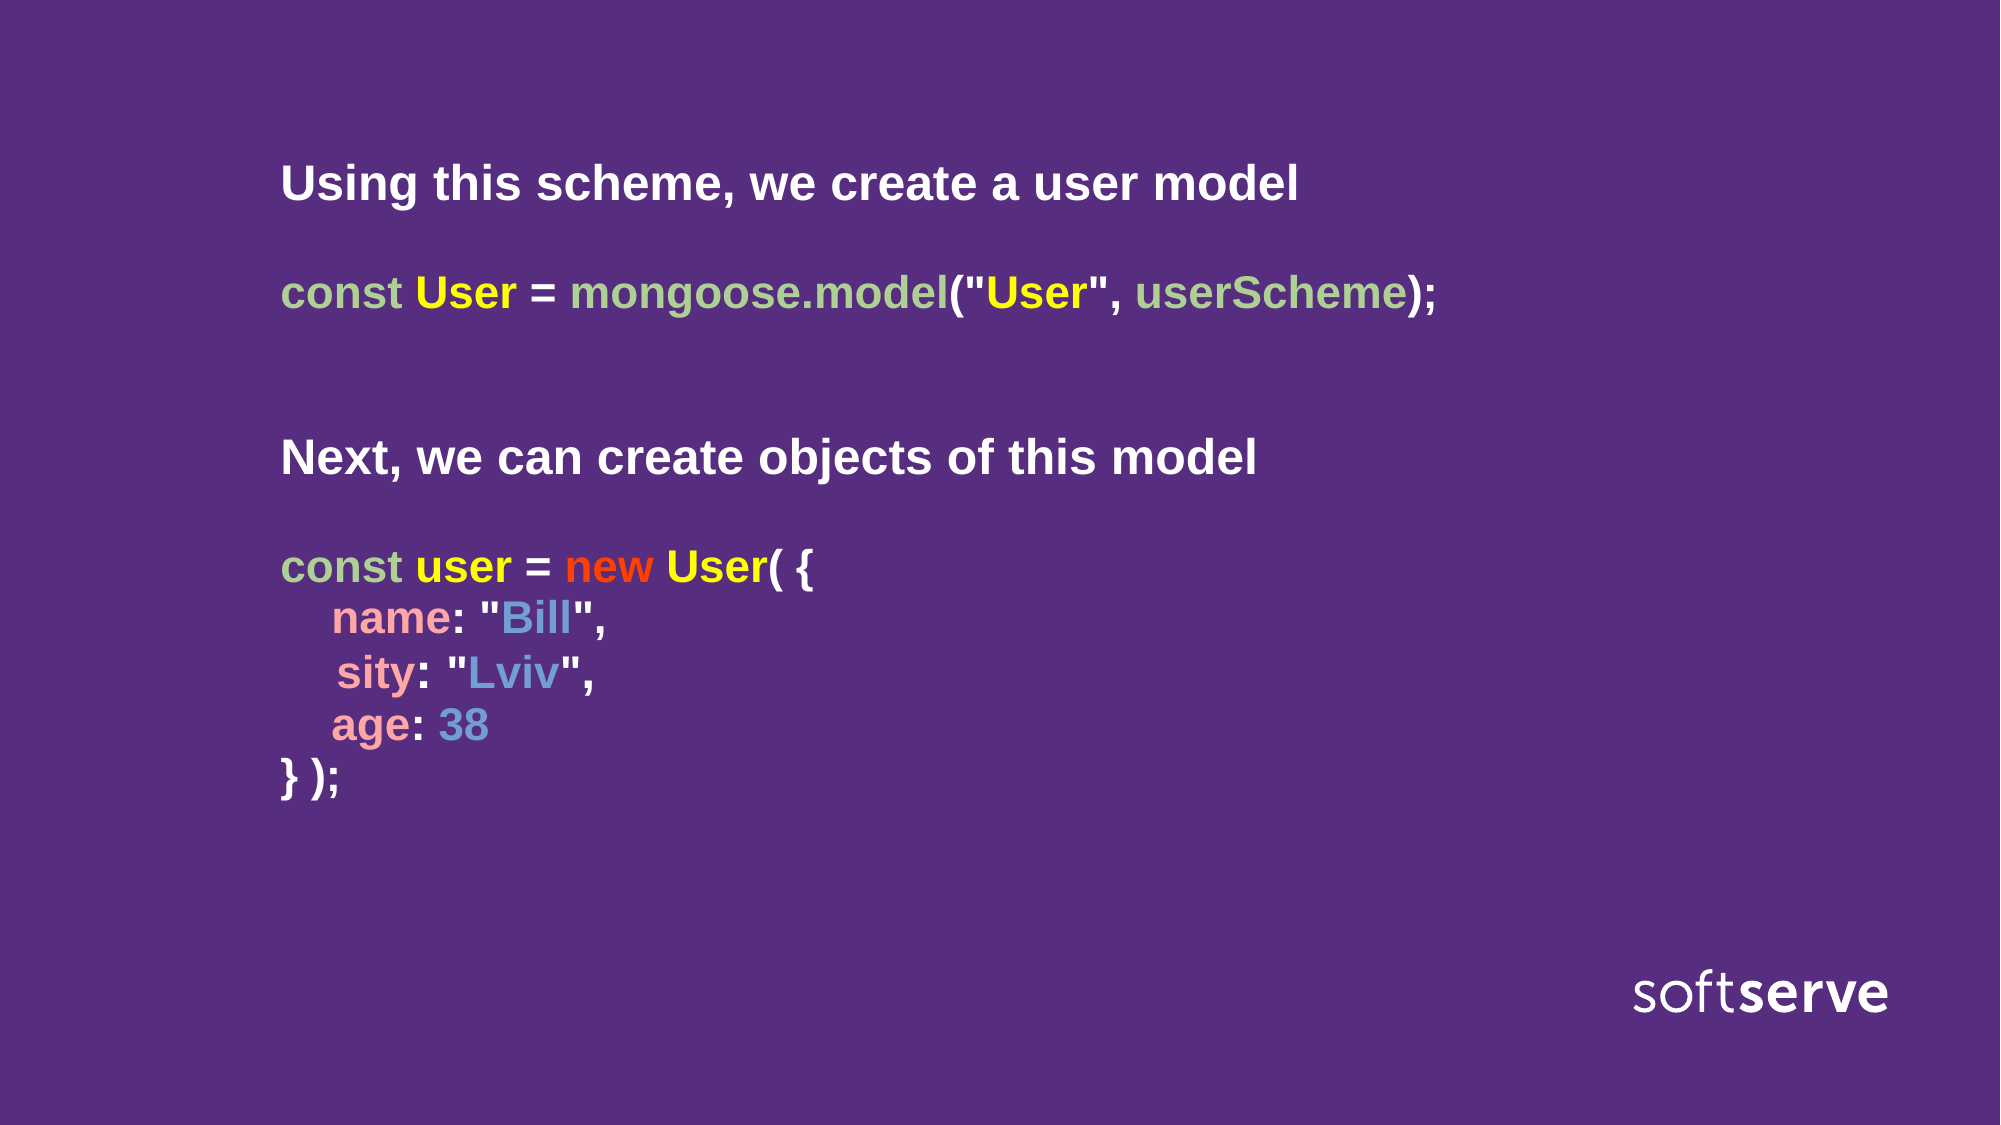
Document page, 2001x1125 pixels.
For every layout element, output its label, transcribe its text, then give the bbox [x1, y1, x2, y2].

text_box Using this scheme, we create a user model const User = mongoose.model("User", userScheme); Next, we can create objects of this model const user = new User( { name: "Bill", sity: "Lviv", age: 38 } ); [265, 147, 1743, 809]
